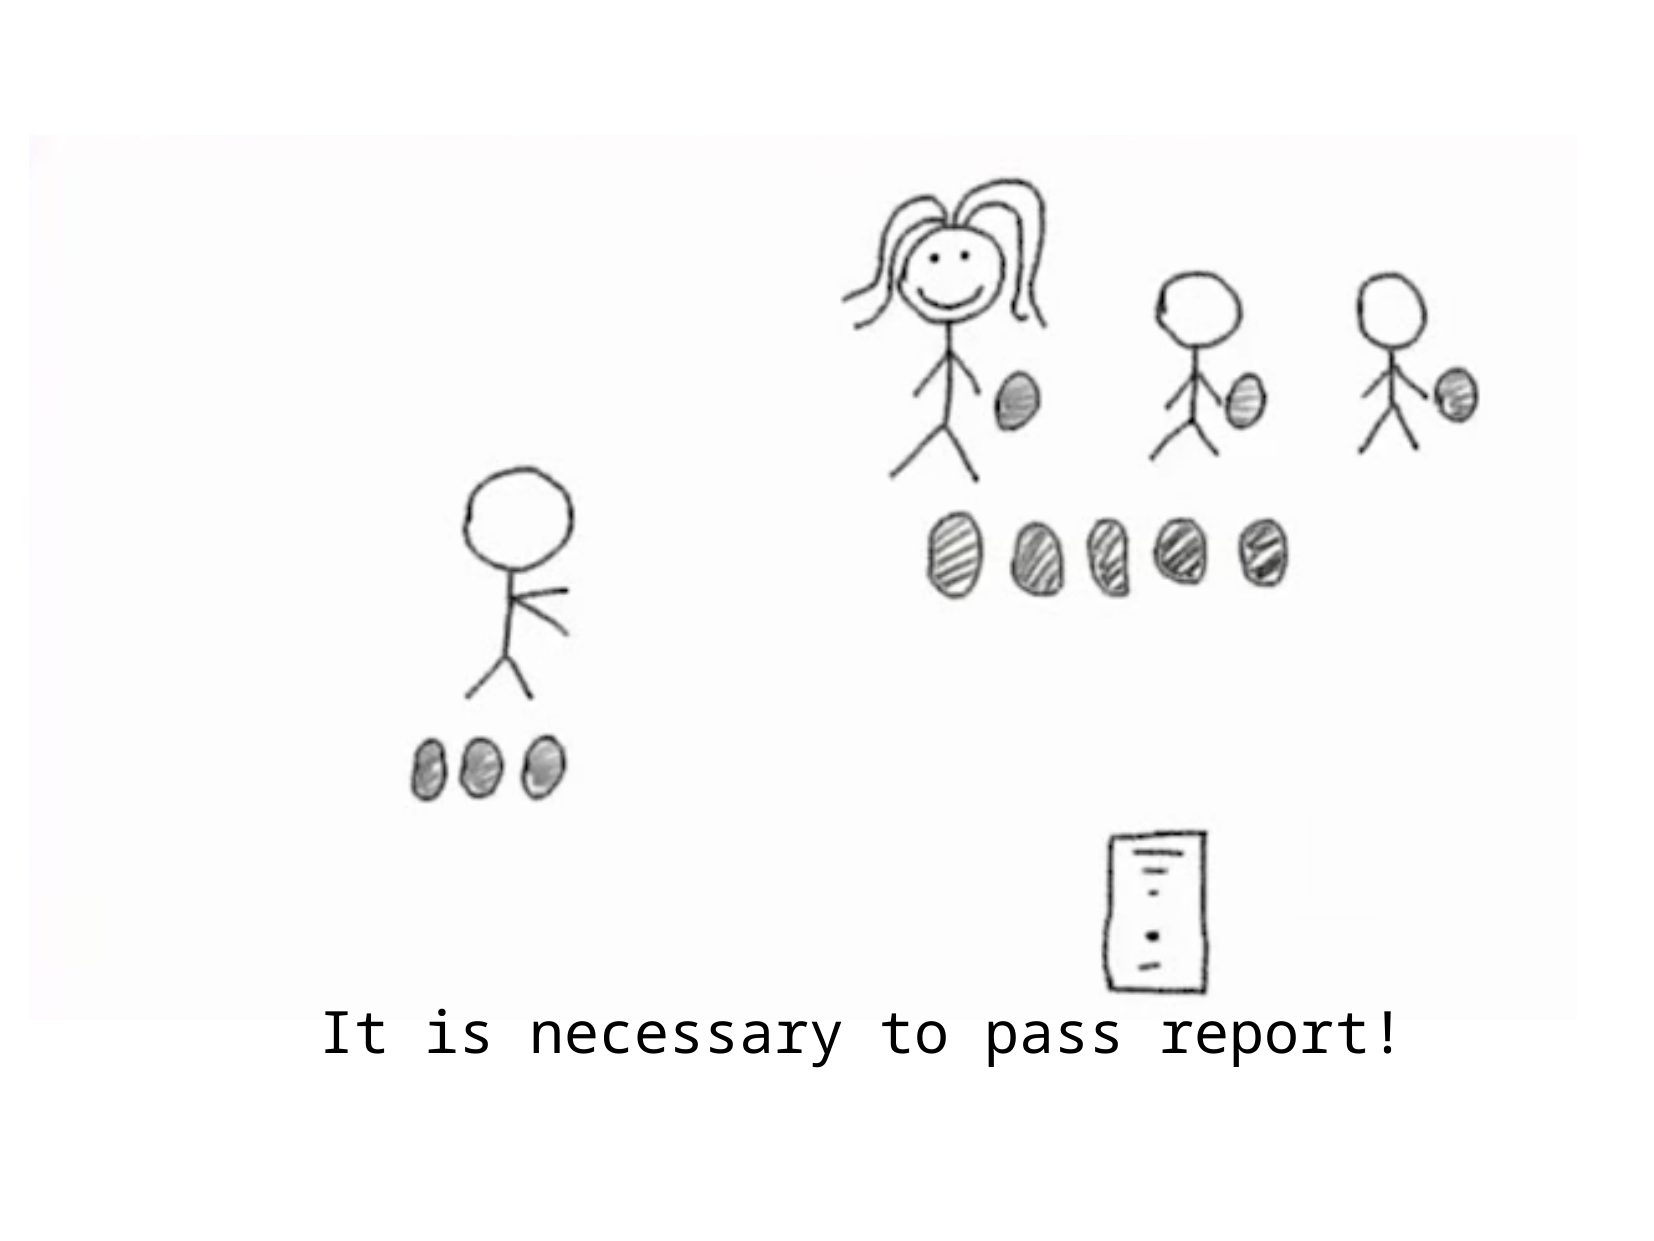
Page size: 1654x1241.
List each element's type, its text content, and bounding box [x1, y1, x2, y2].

title It is necessary to pass report! [118, 926, 1607, 1134]
picture [29, 135, 1577, 1020]
